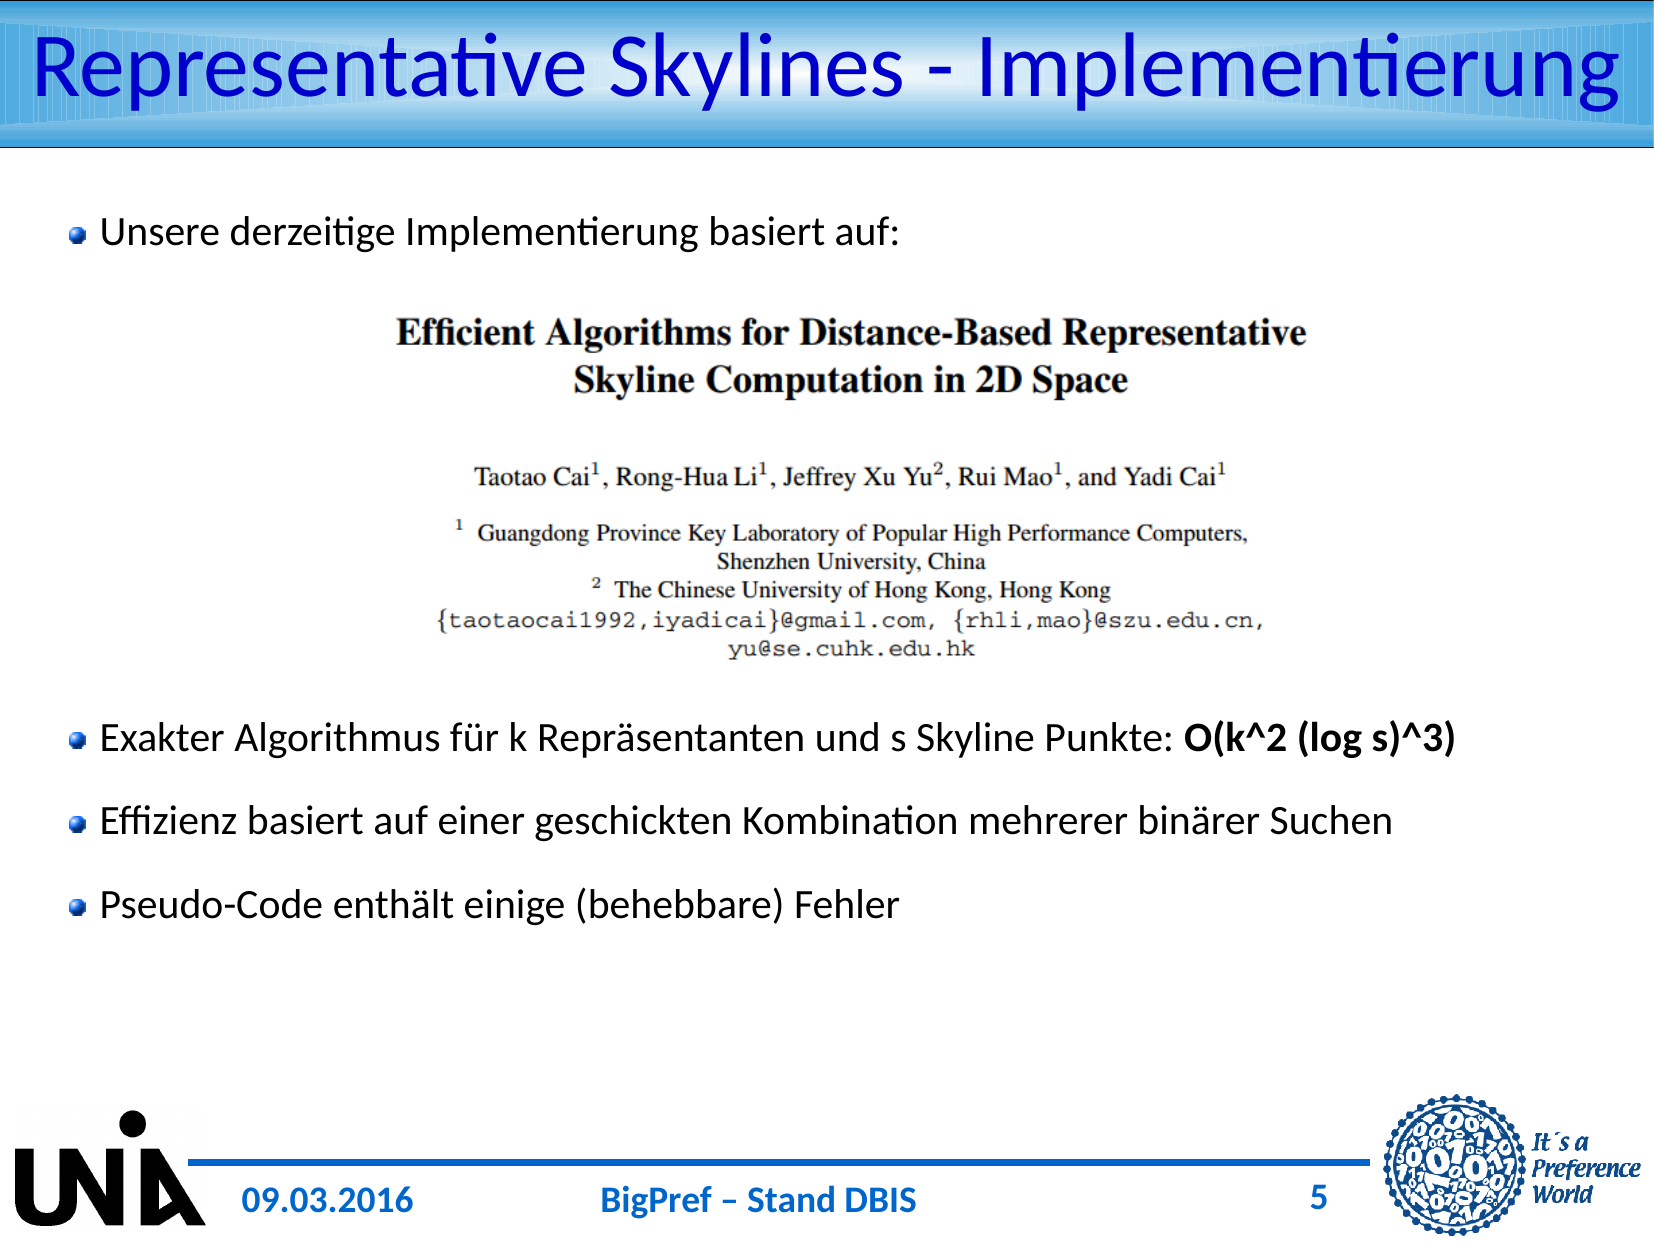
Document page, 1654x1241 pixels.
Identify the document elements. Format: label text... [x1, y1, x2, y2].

picture [379, 299, 1313, 684]
title Representative Skylines - Implementierung [0, 17, 1654, 130]
picture [15, 1110, 206, 1226]
text_box Unsere derzeitige Implementierung basiert auf: [55, 207, 1538, 273]
picture [1379, 1090, 1646, 1241]
text_box Exakter Algorithmus für k Repräsentanten und s Skyline Punkte: O(k^2 (log s)^3) Effizienz basiert auf einer geschickten Kombination mehrerer binärer Suchen Pseudo-Code enthält einige (behebbare) Fehler [55, 712, 1538, 983]
